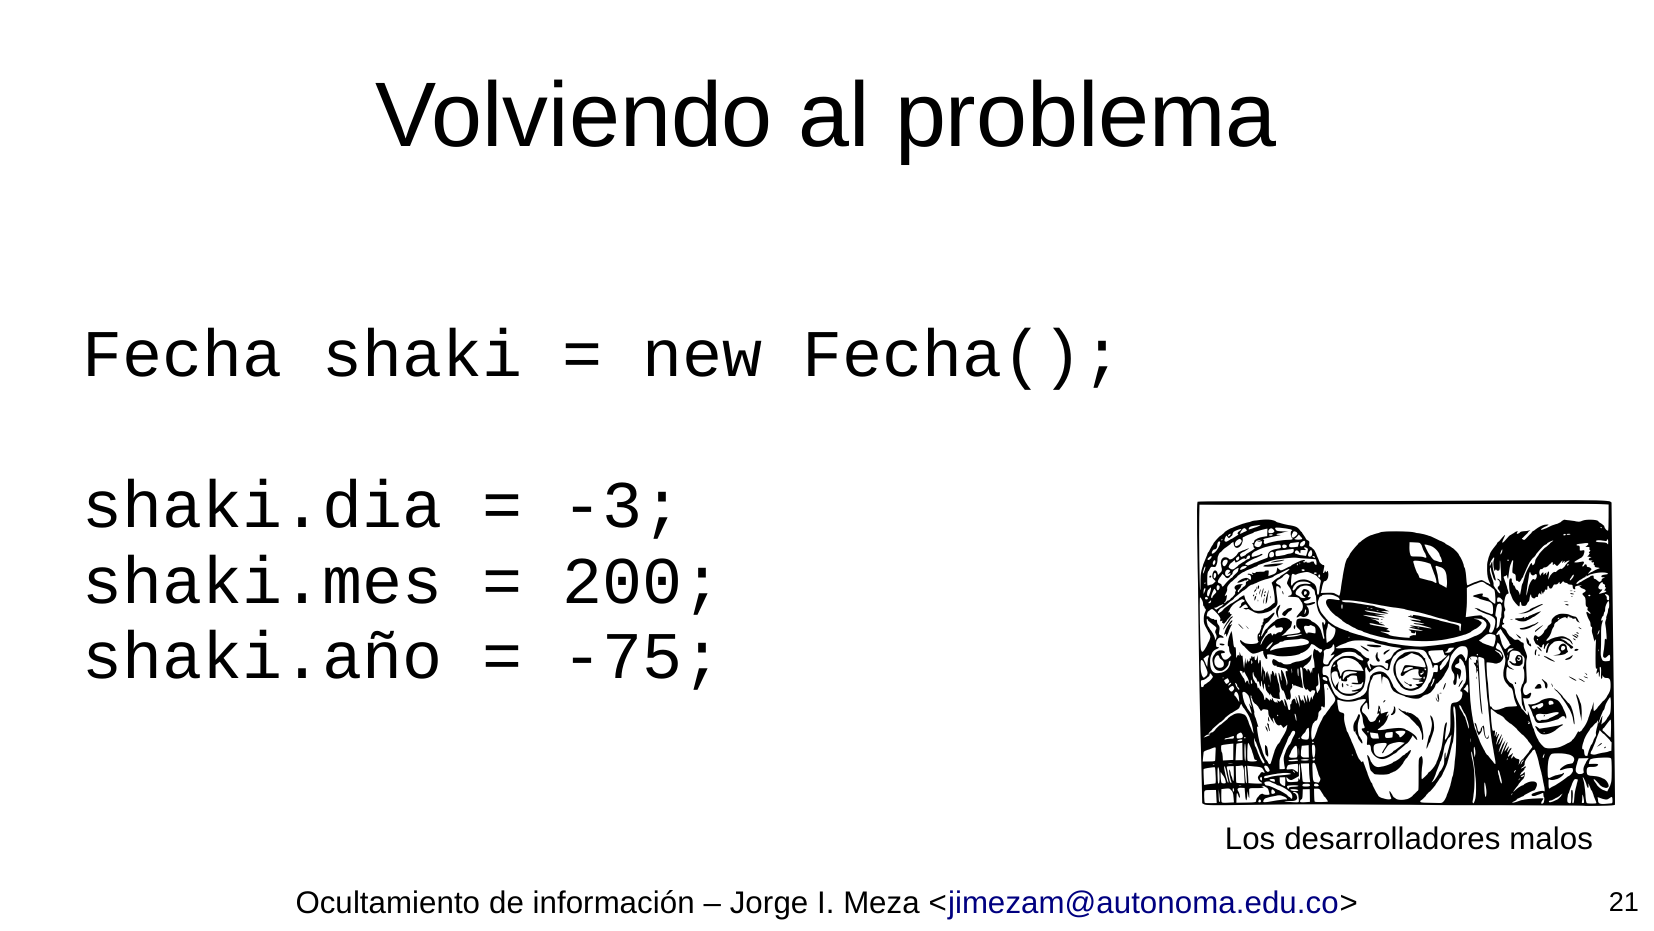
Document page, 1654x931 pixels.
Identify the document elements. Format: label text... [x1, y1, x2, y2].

picture [1197, 500, 1615, 806]
subtitle Fecha shaki = new Fecha(); shaki.dia = -3; shaki.mes = 200; shaki.año = -75; [82, 217, 1571, 879]
text_box Los desarrolladores malos [1210, 813, 1607, 864]
title Volviendo al problema [82, 37, 1571, 193]
